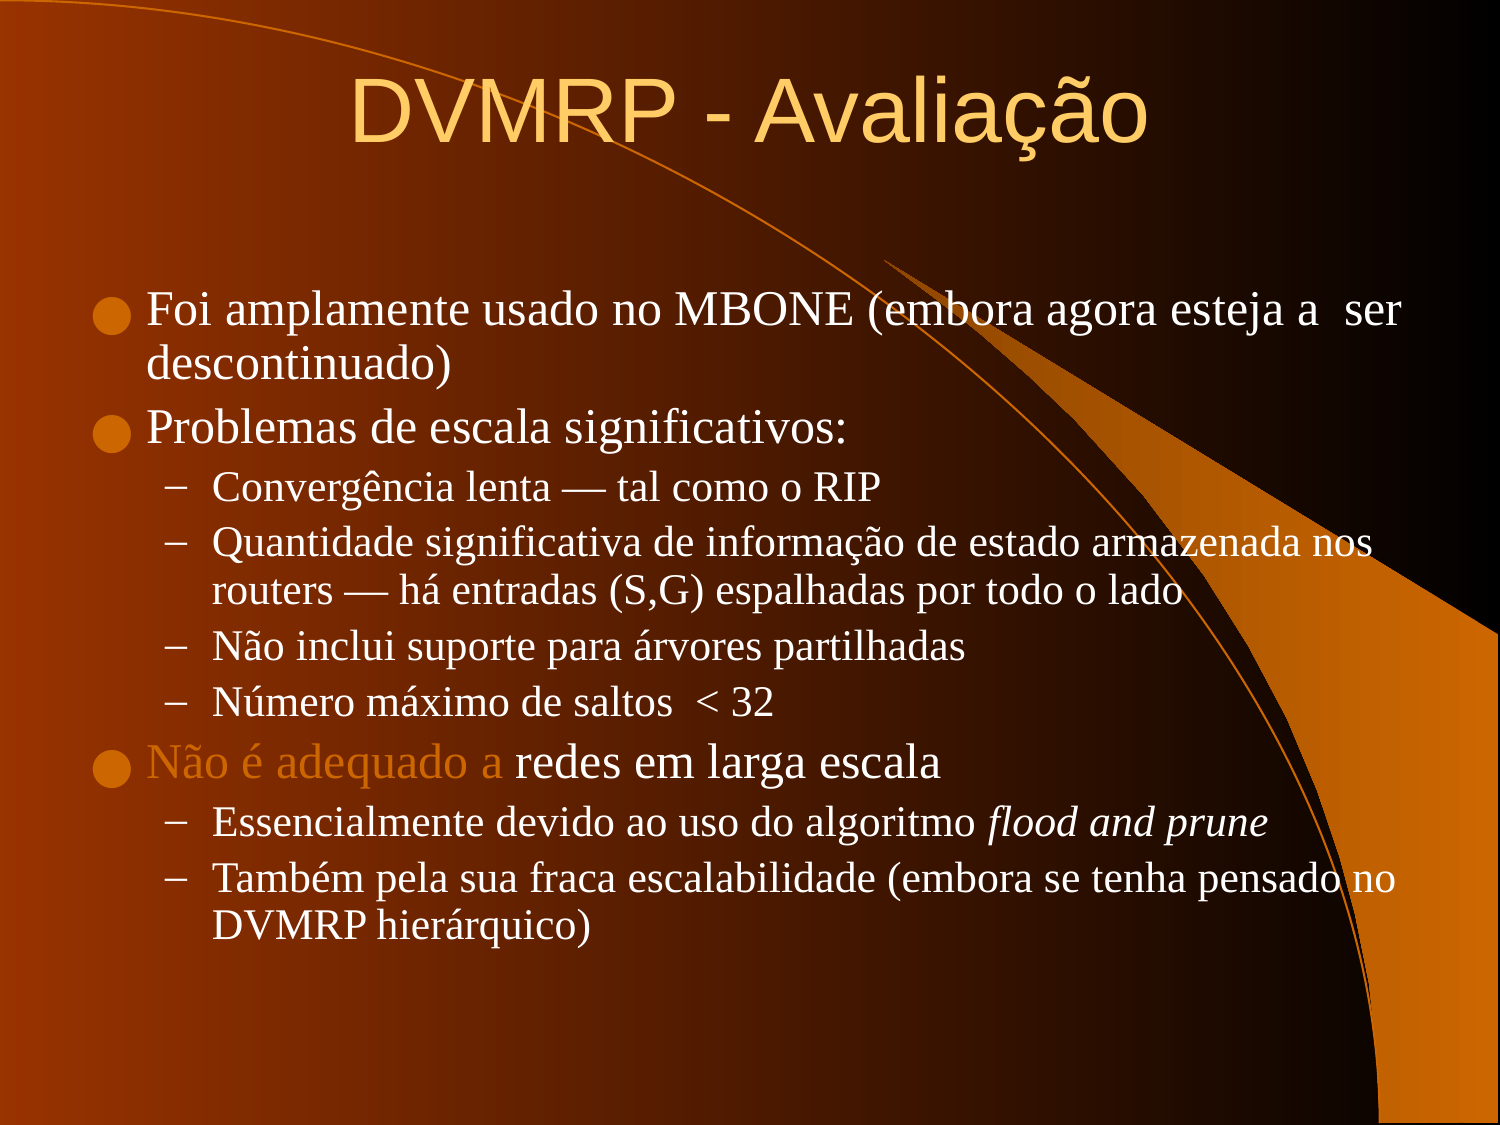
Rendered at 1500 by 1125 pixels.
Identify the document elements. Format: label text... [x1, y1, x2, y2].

list Foi amplamente usado no MBONE (embora agora esteja a ser descontinuado) Problemas de escala significativos: Convergência lenta — tal como o RIP Quantidade significativa de informação de estado armazenada nos routers — há entradas (S,G) espalhadas por todo o lado Não inclui suporte para árvores partilhadas Número máximo de saltos < 32 Não é adequado a redes em larga escala Essencialmente devido ao uso do algoritmo flood and prune Também pela sua fraca escalabilidade (embora se tenha pensado no DVMRP hierárquico) [75, 275, 1425, 1009]
title DVMRP - Avaliação [24, 24, 1475, 188]
